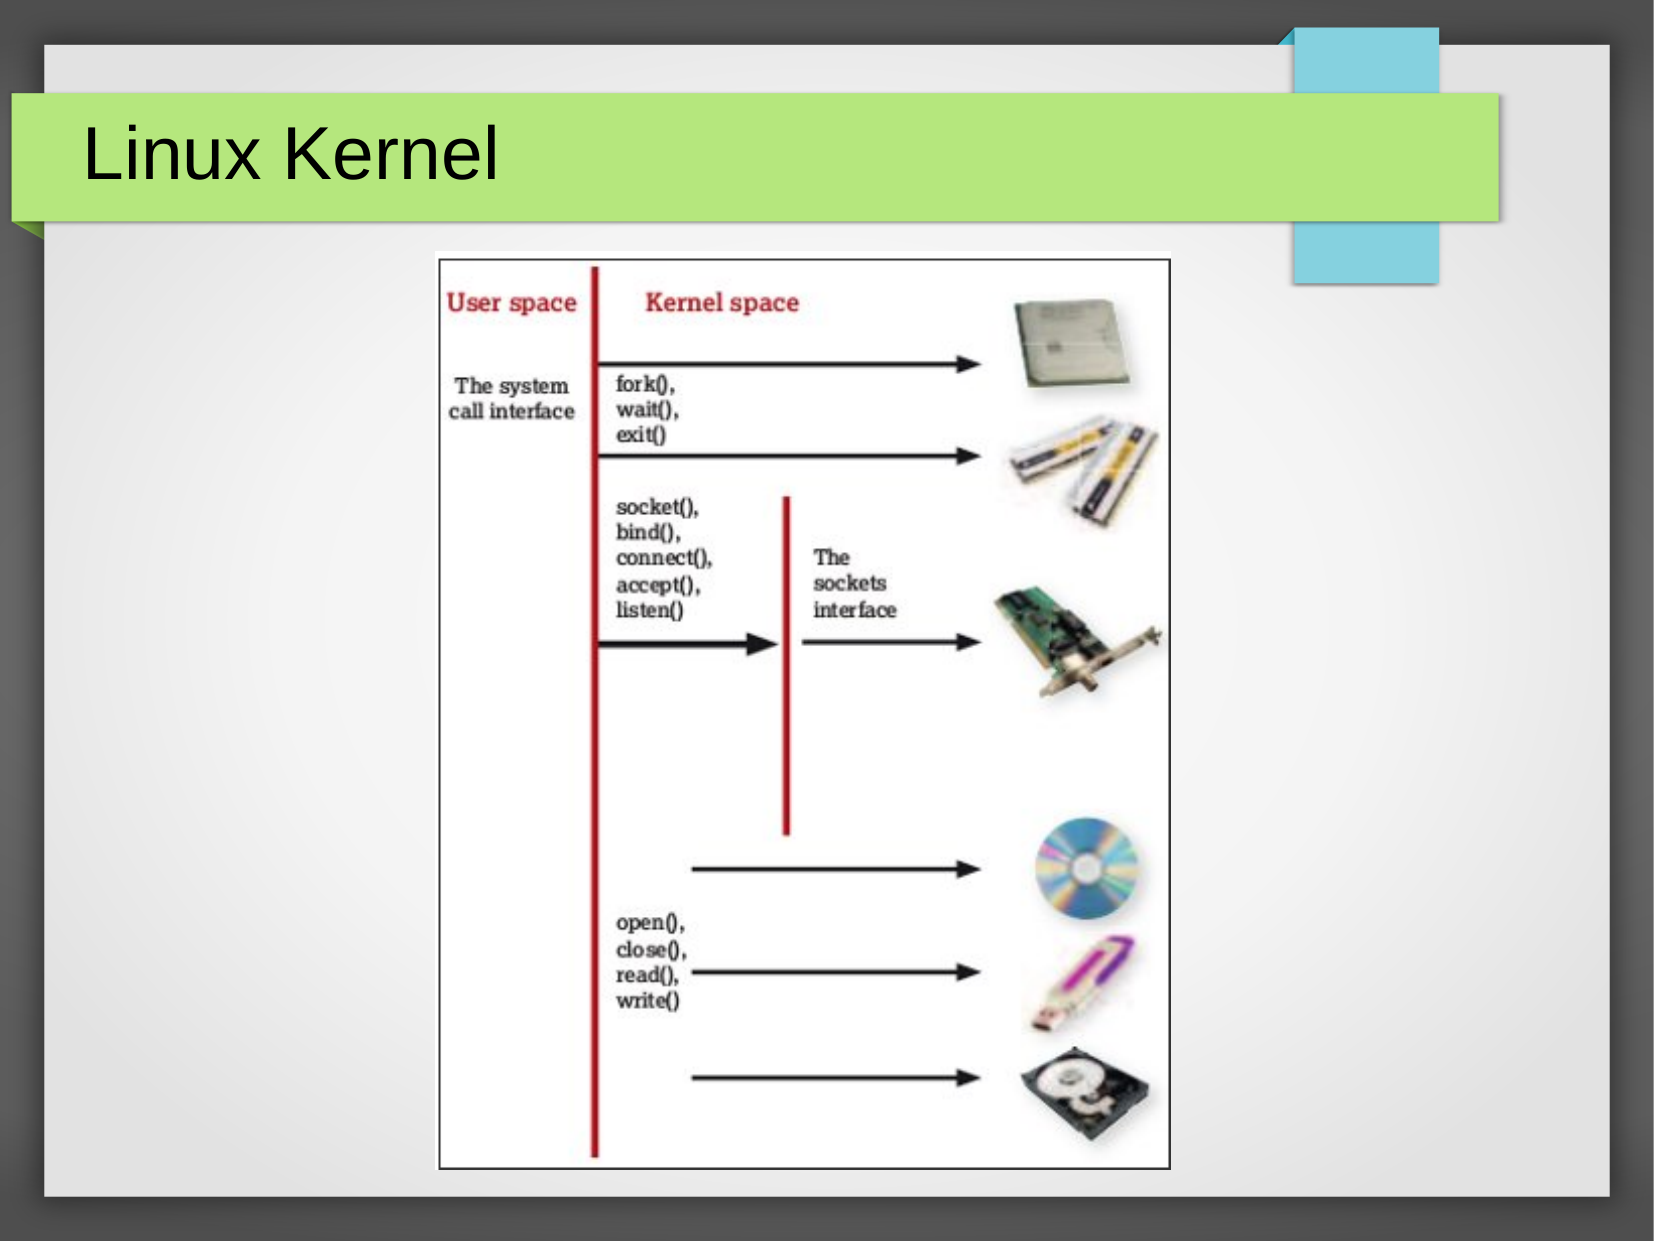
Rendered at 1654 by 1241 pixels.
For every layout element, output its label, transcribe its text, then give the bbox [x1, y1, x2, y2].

title Linux Kernel [82, 94, 1264, 213]
picture [0, 0, 1654, 1241]
